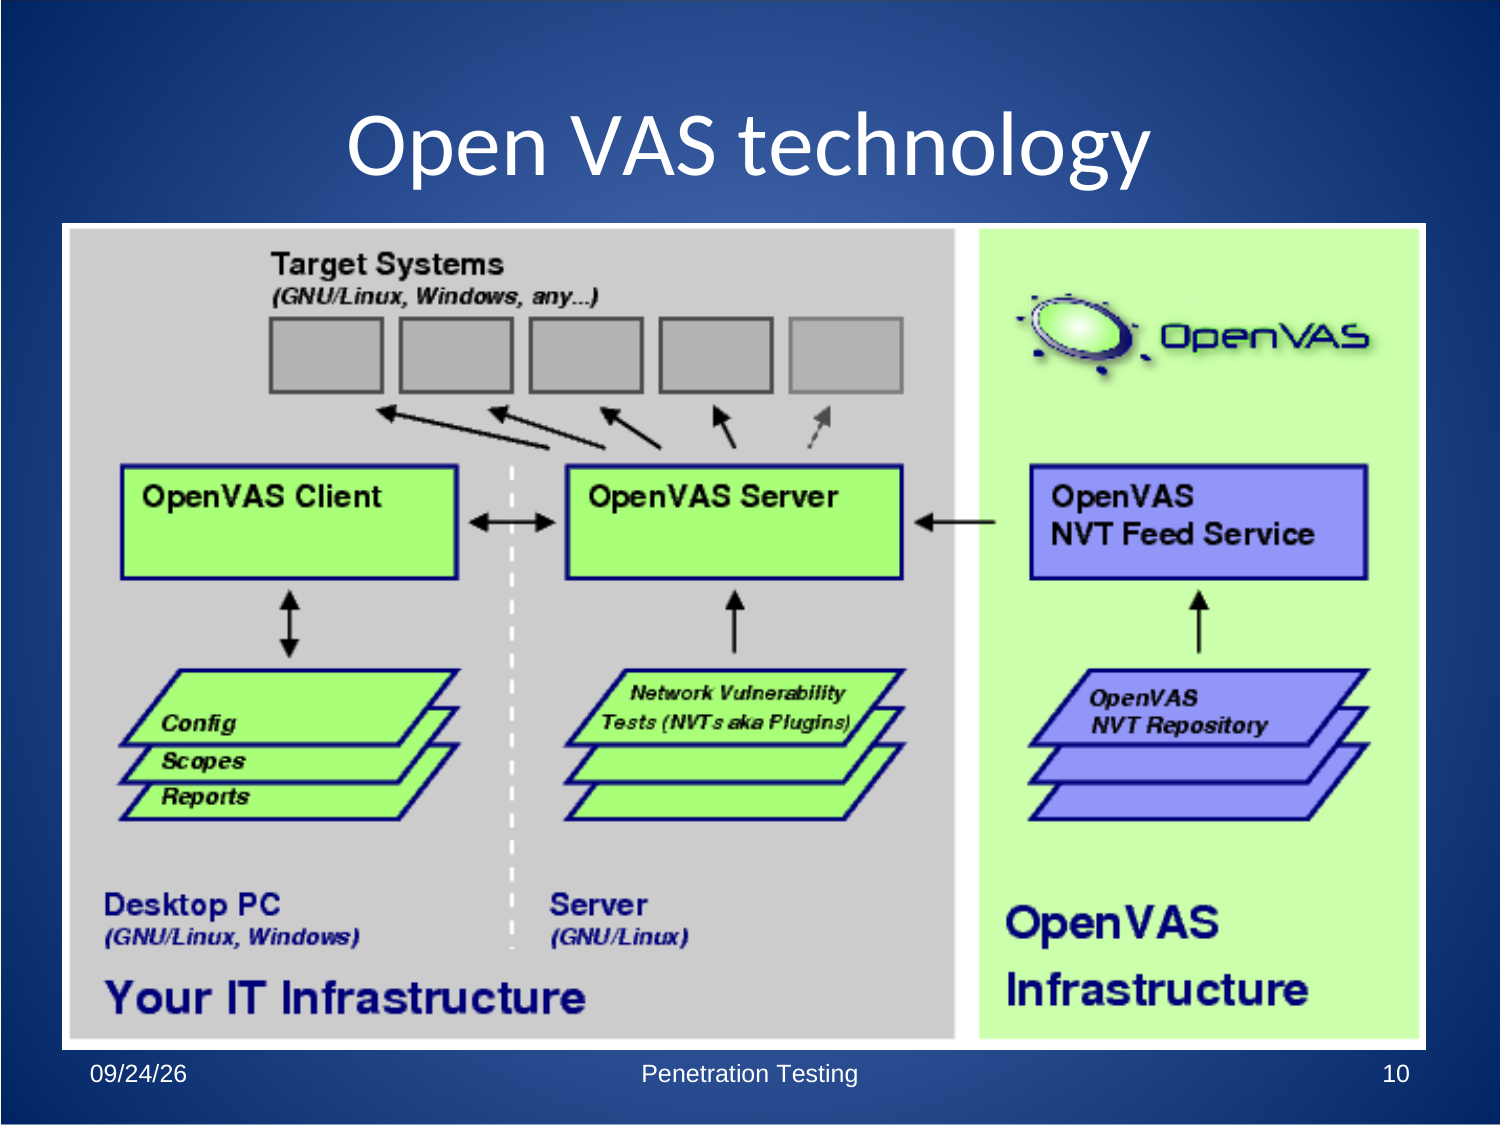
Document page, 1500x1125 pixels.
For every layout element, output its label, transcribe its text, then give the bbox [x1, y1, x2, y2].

text_box <number> [1074, 1051, 1426, 1103]
text_box Penetration Testing [512, 1051, 988, 1103]
picture [0, 0, 1500, 1125]
title Open VAS technology [75, 45, 1426, 223]
text_box 03/17/11 [74, 1051, 426, 1103]
